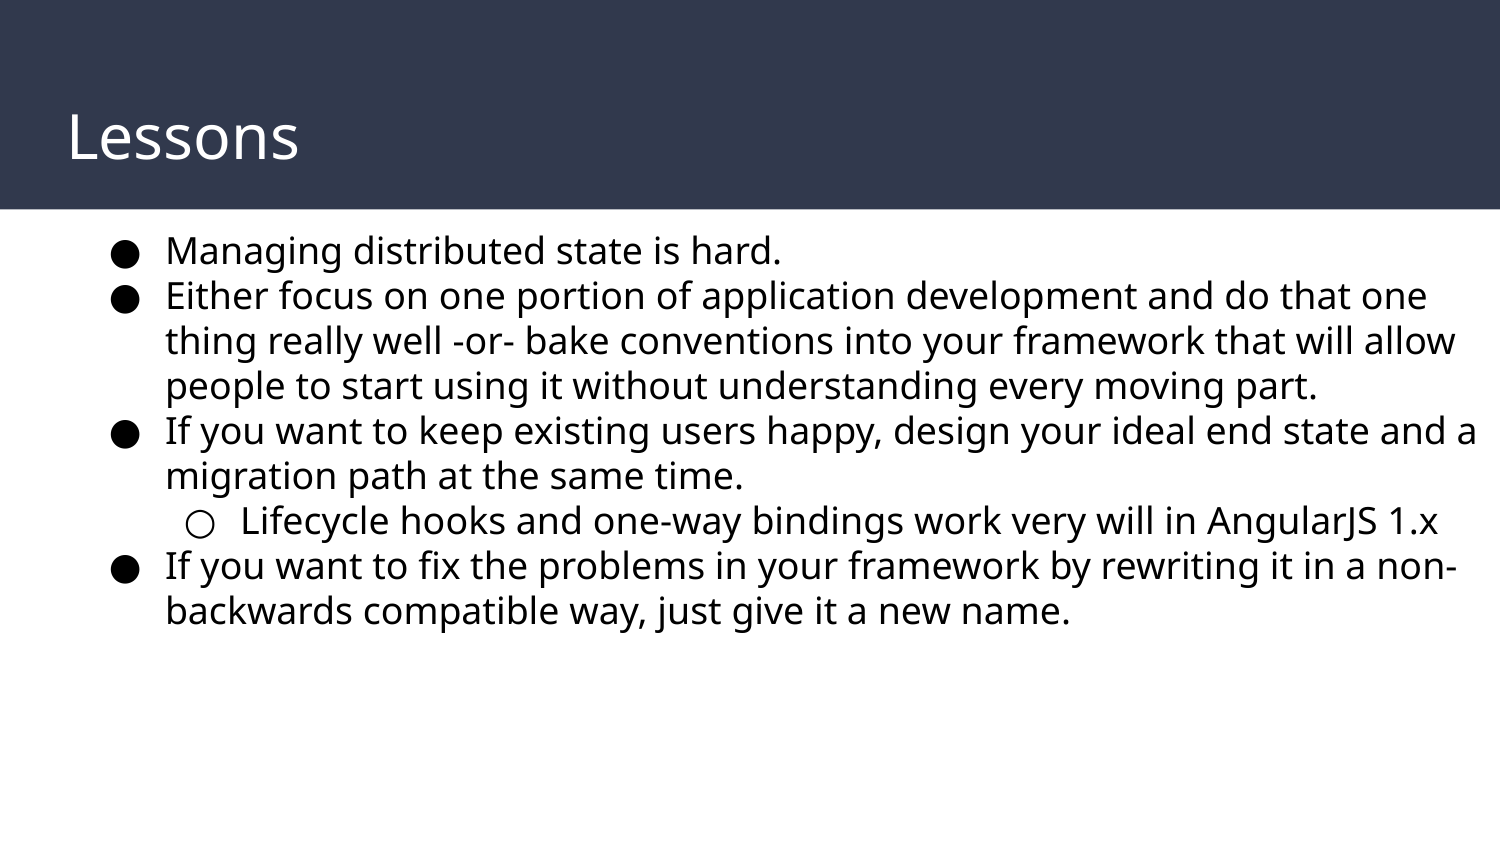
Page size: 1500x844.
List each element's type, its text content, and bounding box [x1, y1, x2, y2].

text_box Managing distributed state is hard. Either focus on one portion of application development and do that one thing really well -or- bake conventions into your framework that will allow people to start using it without understanding every moving part. If you want to keep existing users happy, design your ideal end state and a migration path at the same time. Lifecycle hooks and one-way bindings work very will in AngularJS 1.x If you want to fix the problems in your framework by rewriting it in a non-backwards compatible way, just give it a new name. [0, 212, 1500, 830]
title Lessons [51, 82, 1449, 185]
